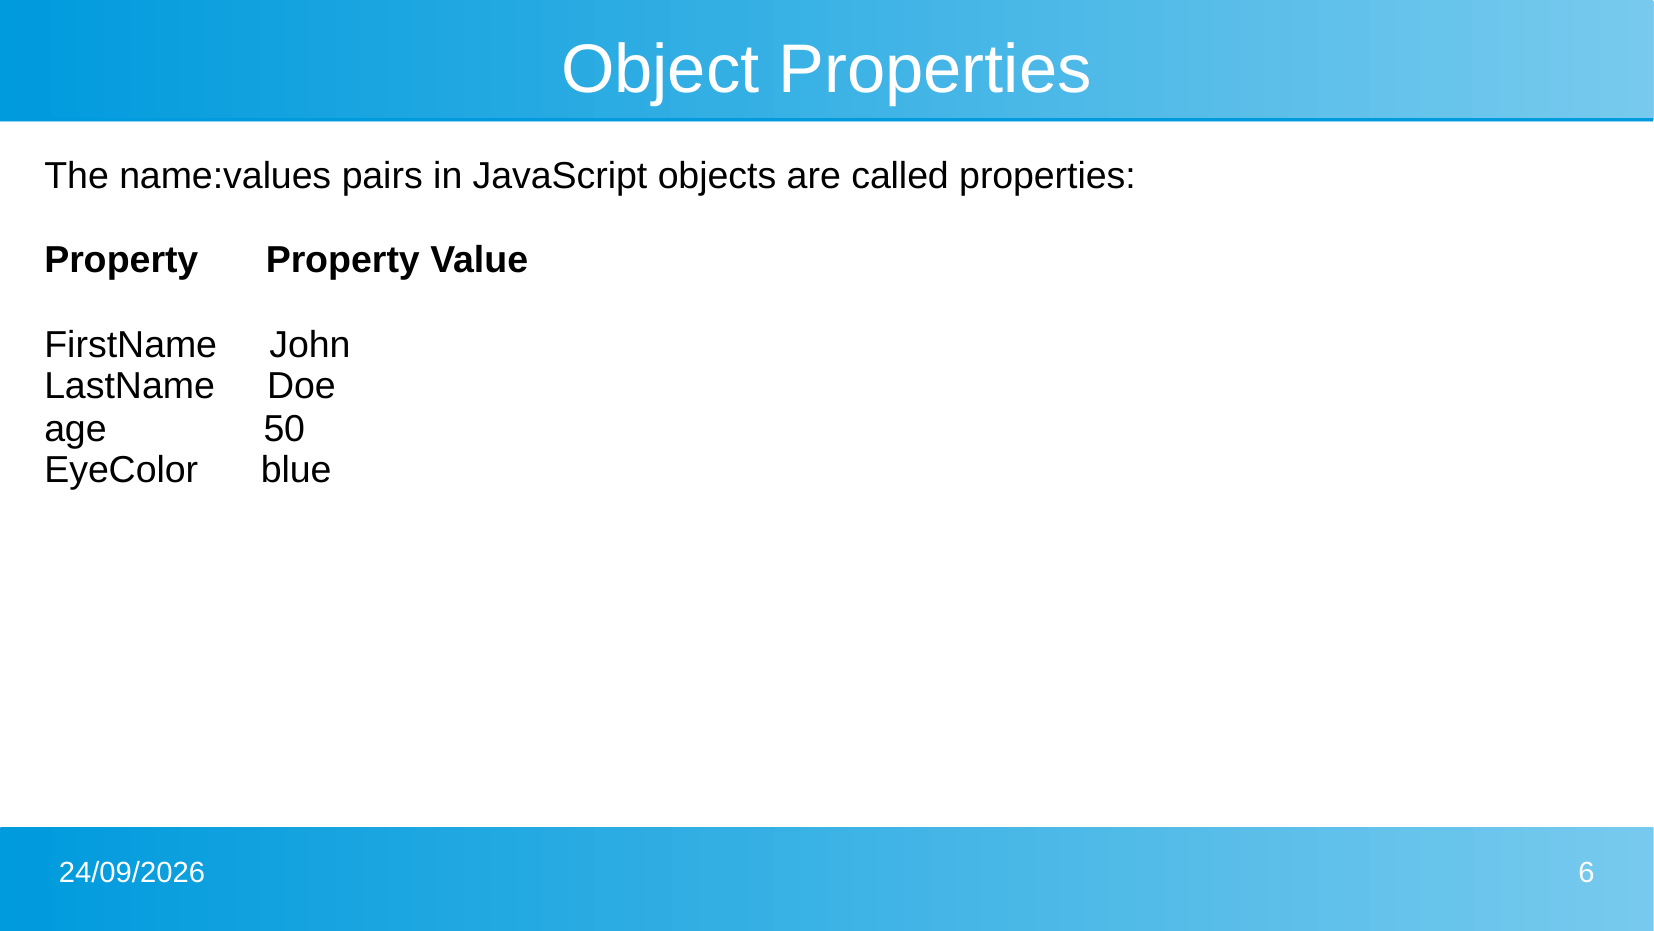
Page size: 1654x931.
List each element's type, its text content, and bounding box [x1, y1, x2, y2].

title Object Properties [59, 29, 1595, 108]
text_box The name:values pairs in JavaScript objects are called properties: Property Property Value FirstName John LastName Doe age 50 EyeColor blue [29, 147, 1477, 541]
